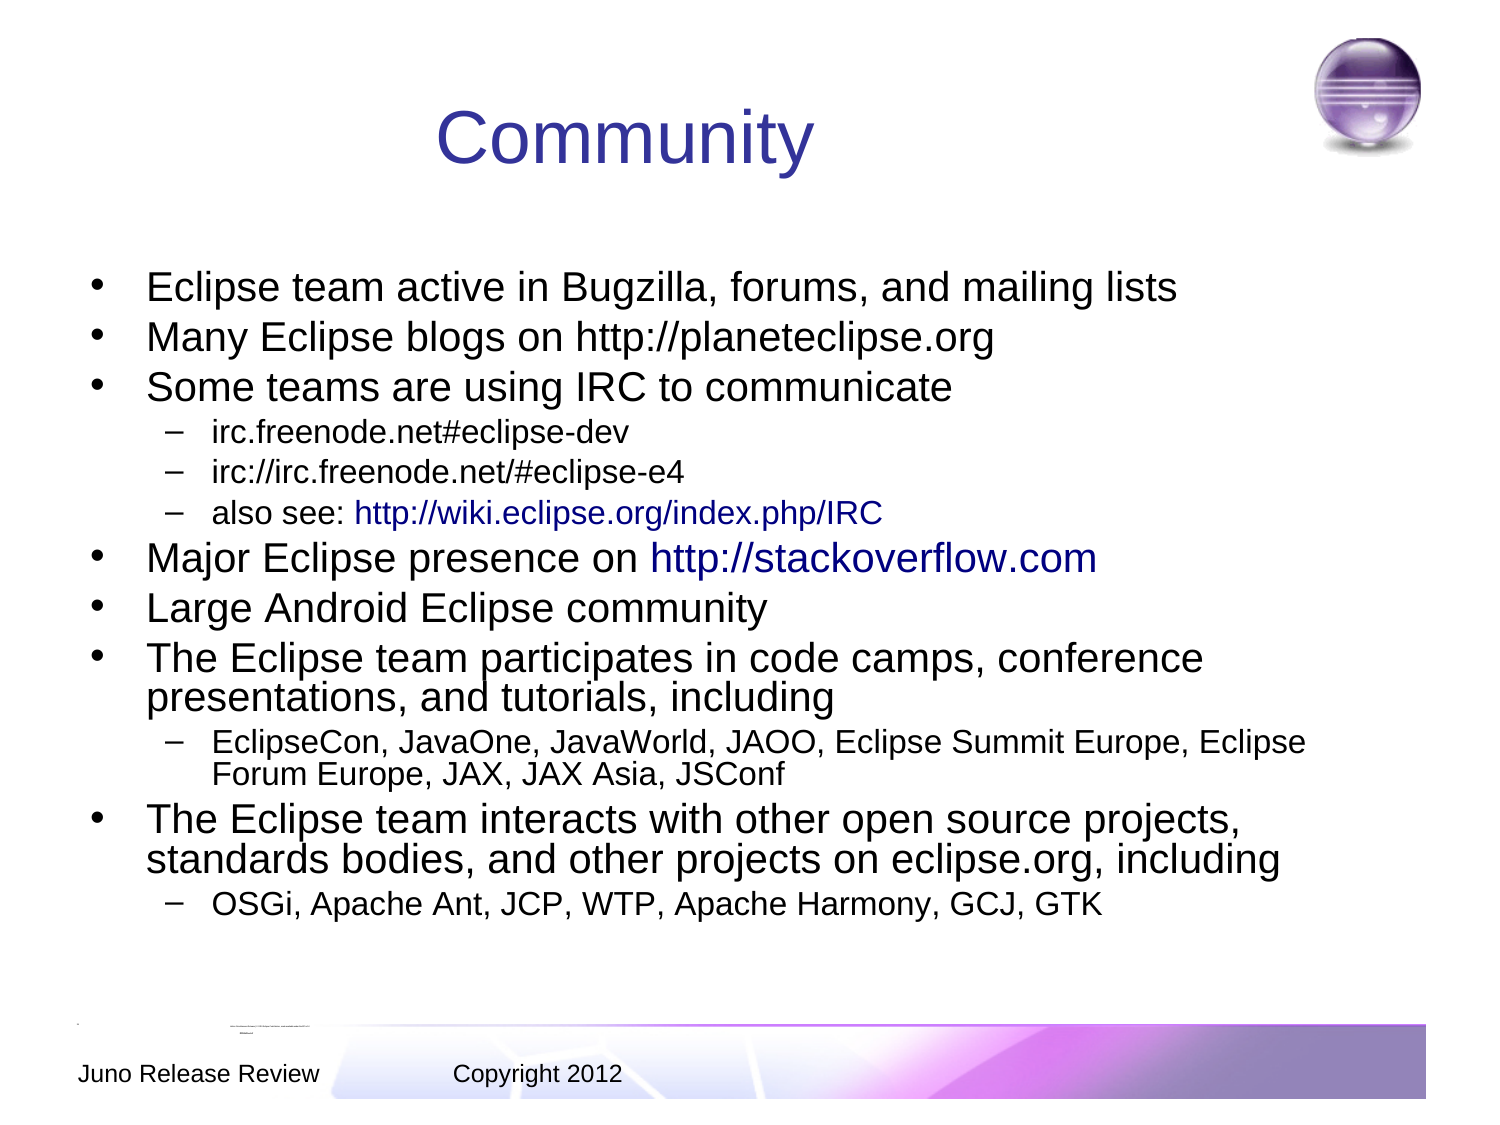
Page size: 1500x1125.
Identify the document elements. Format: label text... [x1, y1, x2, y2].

title Community [74, 45, 1176, 233]
picture [1307, 37, 1426, 157]
list Eclipse team active in Bugzilla, forums, and mailing lists Many Eclipse blogs on http://planeteclipse.org Some teams are using IRC to communicate irc.freenode.net#eclipse-dev irc://irc.freenode.net/#eclipse-e4 also see: http://wiki.eclipse.org/index.php/IRC Major Eclipse presence on http://stackoverflow.com Large Android Eclipse community The Eclipse team participates in code camps, conference presentations, and tutorials, including EclipseCon, JavaOne, JavaWorld, JAOO, Eclipse Summit Europe, Eclipse Forum Europe, JAX, JAX Asia, JSConf The Eclipse team interacts with other open source projects, standards bodies, and other projects on eclipse.org, including OSGi, Apache Ant, JCP, WTP, Apache Harmony, GCJ, GTK [75, 262, 1426, 1006]
picture [225, 1024, 1426, 1099]
